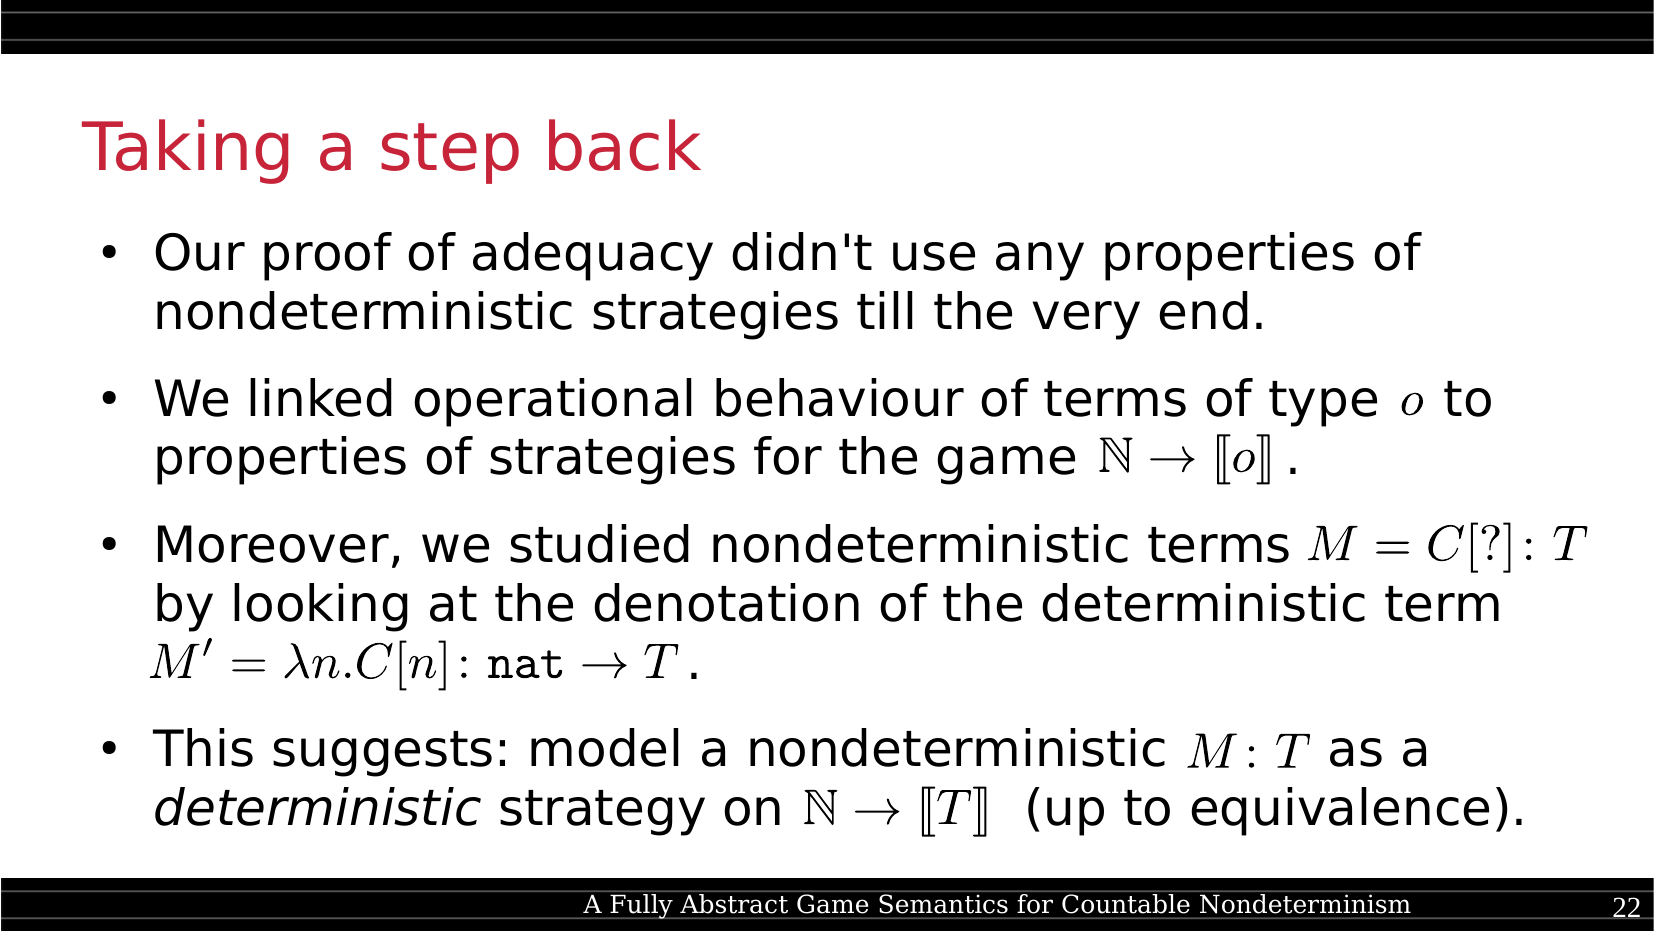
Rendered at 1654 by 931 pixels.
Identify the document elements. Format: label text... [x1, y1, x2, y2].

picture [703, 901, 710, 912]
picture [1, 0, 1654, 54]
picture [685, 898, 691, 906]
text_box [147, 637, 680, 691]
picture [1, 878, 1654, 931]
picture [1207, 898, 1215, 909]
text_box [1097, 434, 1276, 485]
picture [588, 898, 594, 906]
title Taking a step back [82, 69, 1571, 224]
picture [1255, 901, 1262, 912]
text_box [1185, 733, 1312, 768]
text_box [1399, 392, 1424, 416]
picture [1157, 901, 1164, 912]
text_box [1305, 522, 1589, 573]
text_box [802, 786, 993, 837]
list Our proof of adequacy didn't use any properties of nondeterministic strategies till the very end. We linked operational behaviour of terms of type to properties of strategies for the game . Moreover, we studied nondeterministic terms by looking at the denotation of the deterministic term . This suggests: model a nondeterministic as a deterministic strategy on (up to equivalence). [82, 224, 1571, 898]
